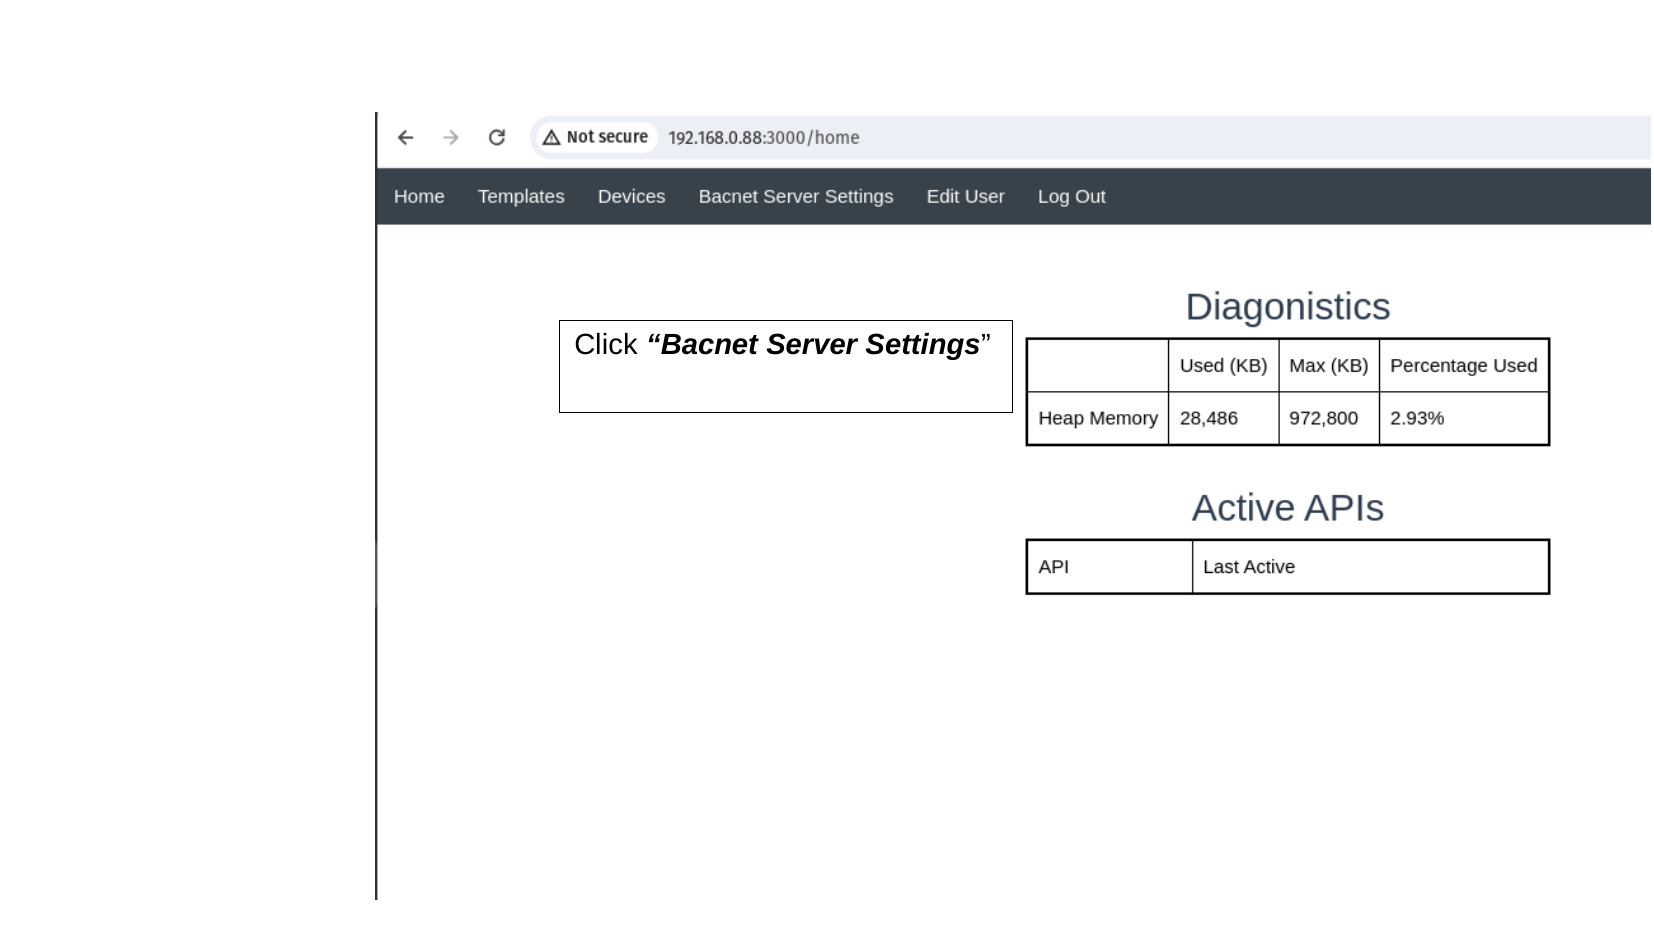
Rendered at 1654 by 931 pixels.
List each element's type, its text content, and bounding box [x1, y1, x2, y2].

picture [375, 112, 1651, 901]
text_box Click “Bacnet Server Settings” [559, 320, 1013, 413]
